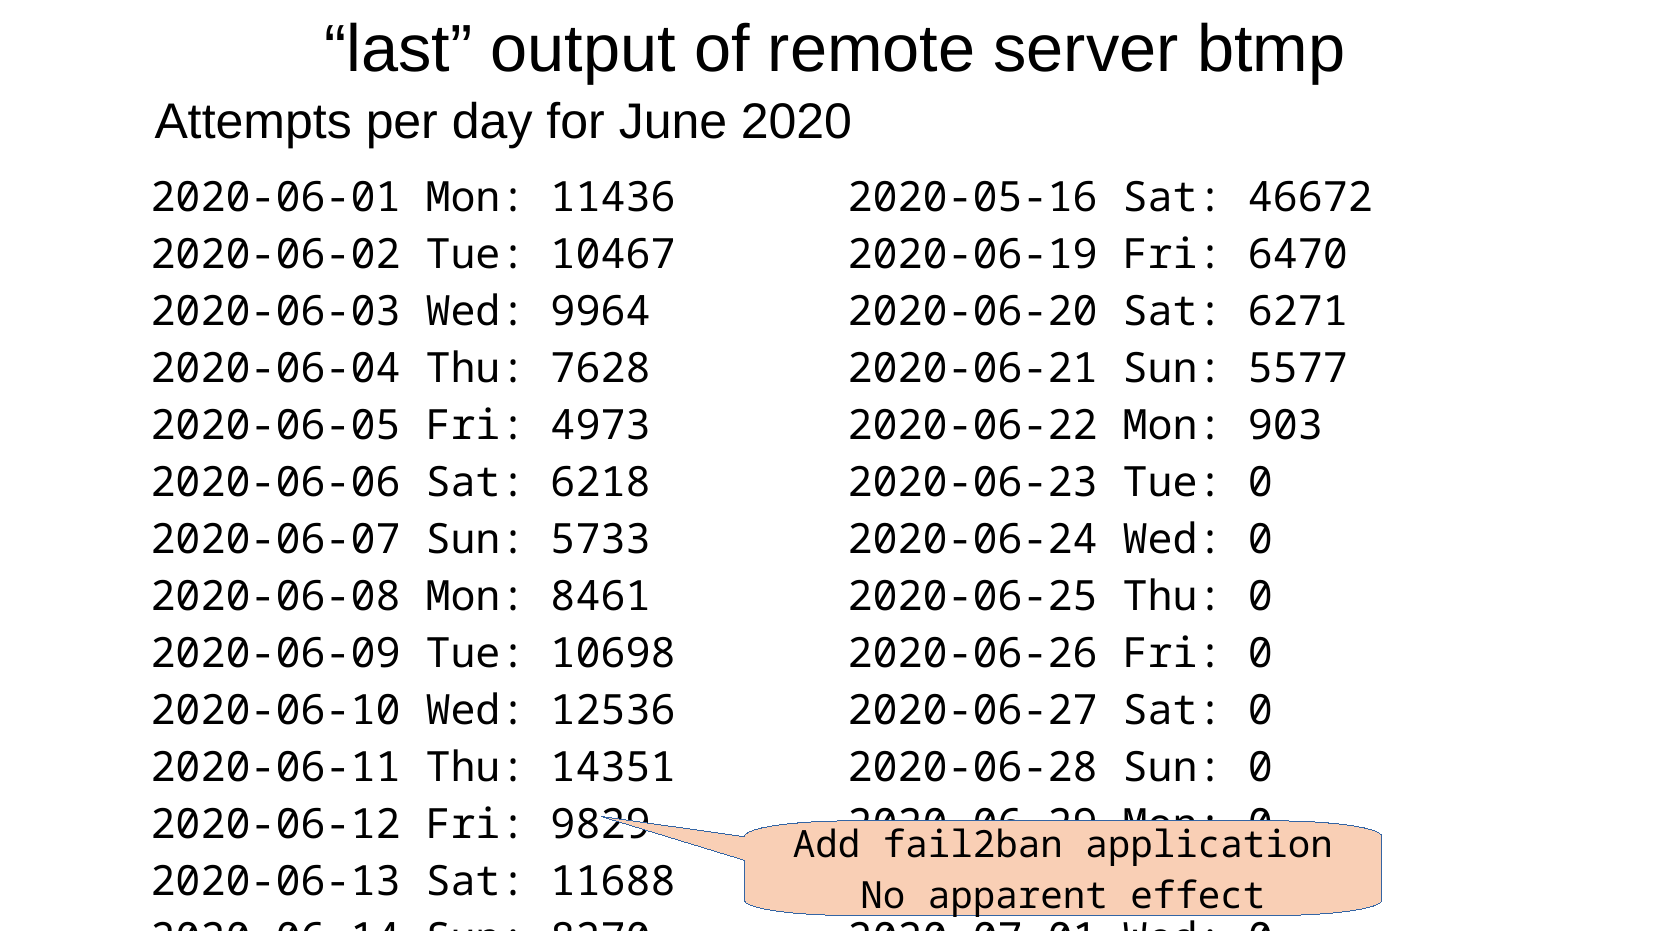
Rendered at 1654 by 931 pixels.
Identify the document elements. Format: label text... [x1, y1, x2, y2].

text_box Add fail2ban application No apparent effect [601, 816, 1382, 916]
text_box Attempts per day for June 2020 [139, 85, 945, 157]
text_box 2020-06-01 Mon: 11436 2020-06-02 Tue: 10467 2020-06-03 Wed: 9964 2020-06-04 Thu: 7628 2020-06-05 Fri: 4973 2020-06-06 Sat: 6218 2020-06-07 Sun: 5733 2020-06-08 Mon: 8461 2020-06-09 Tue: 10698 2020-06-10 Wed: 12536 2020-06-11 Thu: 14351 2020-06-12 Fri: 9829 2020-06-13 Sat: 11688 2020-06-14 Sun: 8270 2020-06-15 Mon: 9639 2020-06-16 Tue: 15535 2020-06-17 Wed: 10471 2020-06-18 Thu: 13654 [135, 159, 733, 931]
text_box 2020-05-16 Sat: 46672 2020-06-19 Fri: 6470 2020-06-20 Sat: 6271 2020-06-21 Sun: 5577 2020-06-22 Mon: 903 2020-06-23 Tue: 0 2020-06-24 Wed: 0 2020-06-25 Thu: 0 2020-06-26 Fri: 0 2020-06-27 Sat: 0 2020-06-28 Sun: 0 2020-06-29 Mon: 0 2020-06-30 Tue: 0 2020-07-01 Wed: 0 2020-07-02 Thu: 0 [832, 159, 1430, 863]
title “last” output of remote server btmp [100, 10, 1589, 86]
